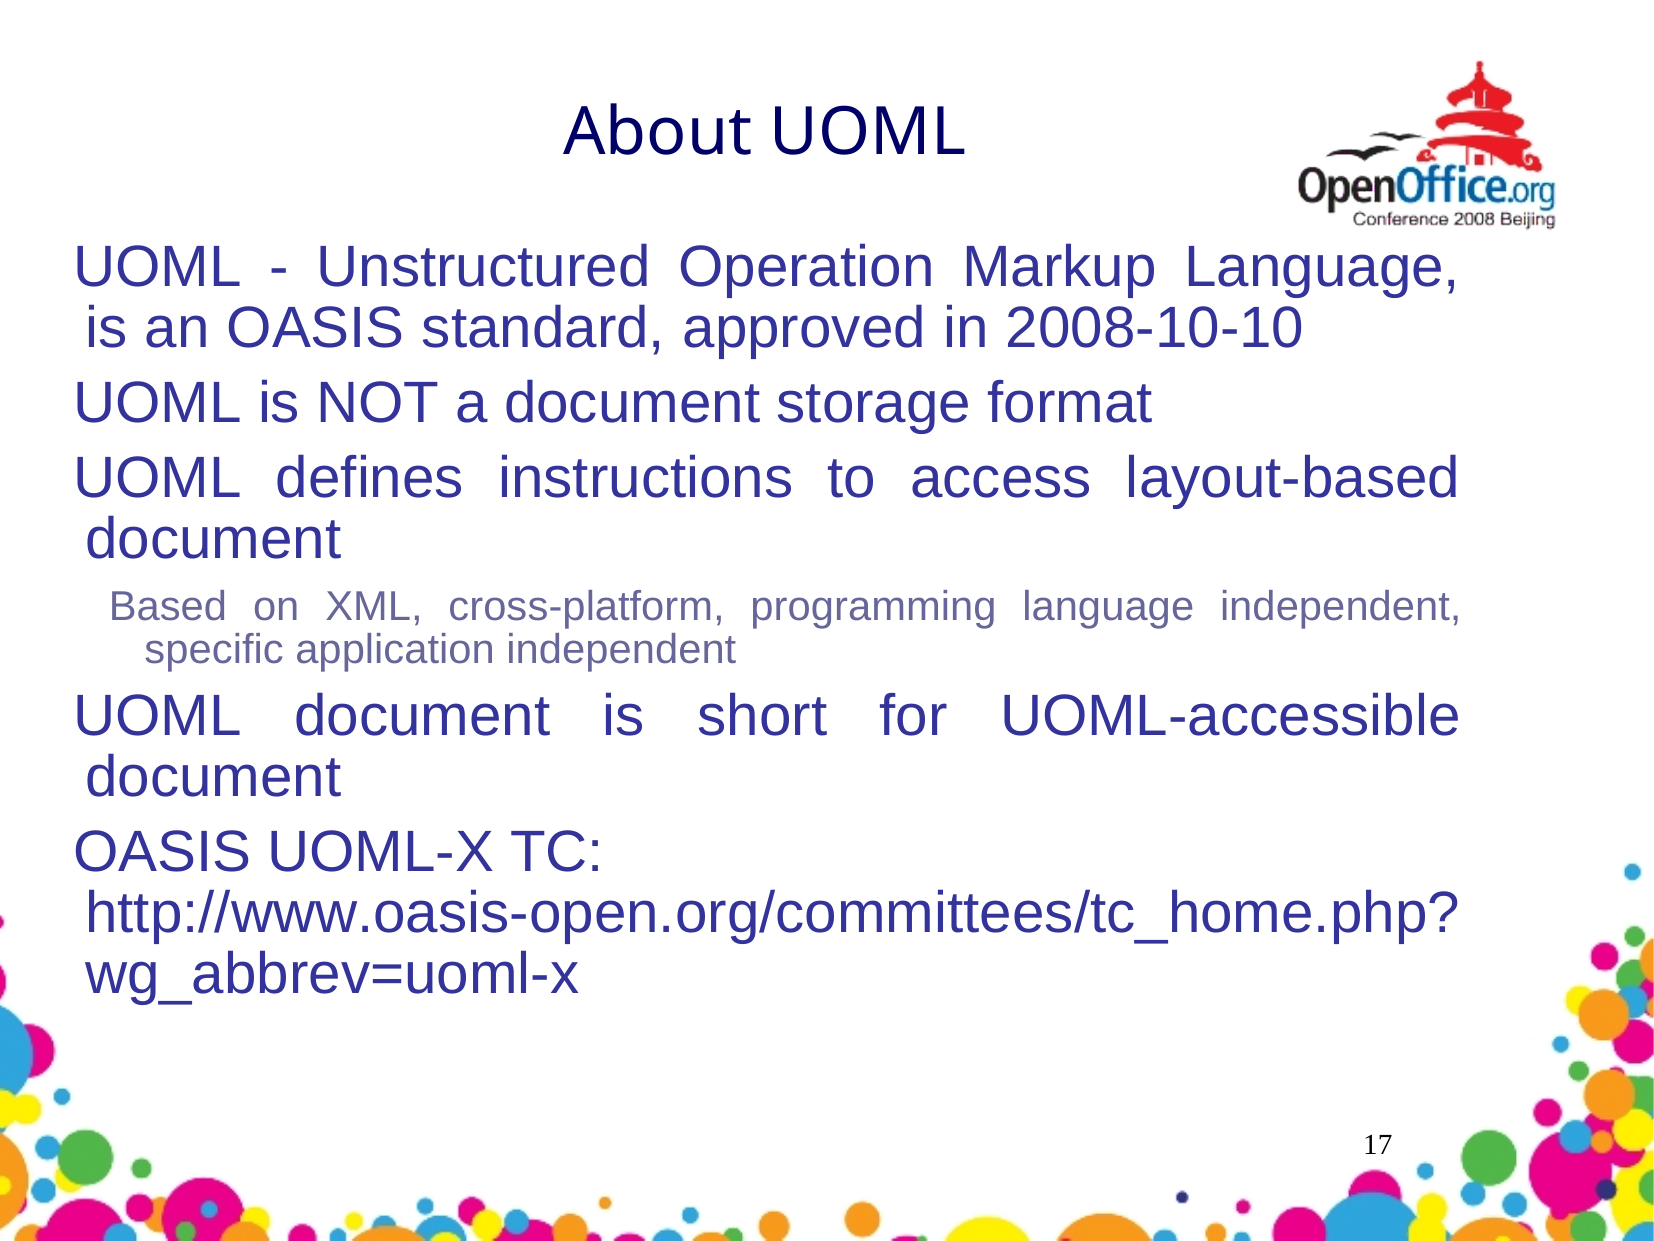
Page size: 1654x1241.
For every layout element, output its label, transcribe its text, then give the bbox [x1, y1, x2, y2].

picture [1285, 51, 1570, 250]
text_box UOML - Unstructured Operation Markup Language, is an OASIS standard, approved in 2008-10-10 UOML is NOT a document storage format UOML defines instructions to access layout-based document Based on XML, cross-platform, programming language independent, specific application independent UOML document is short for UOML-accessible document OASIS UOML-X TC: http://www.oasis-open.org/committees/tc_home.php?wg_abbrev=uoml-x [59, 230, 1477, 1007]
picture [0, 810, 1654, 1241]
text_box About UOML [82, 88, 1412, 177]
